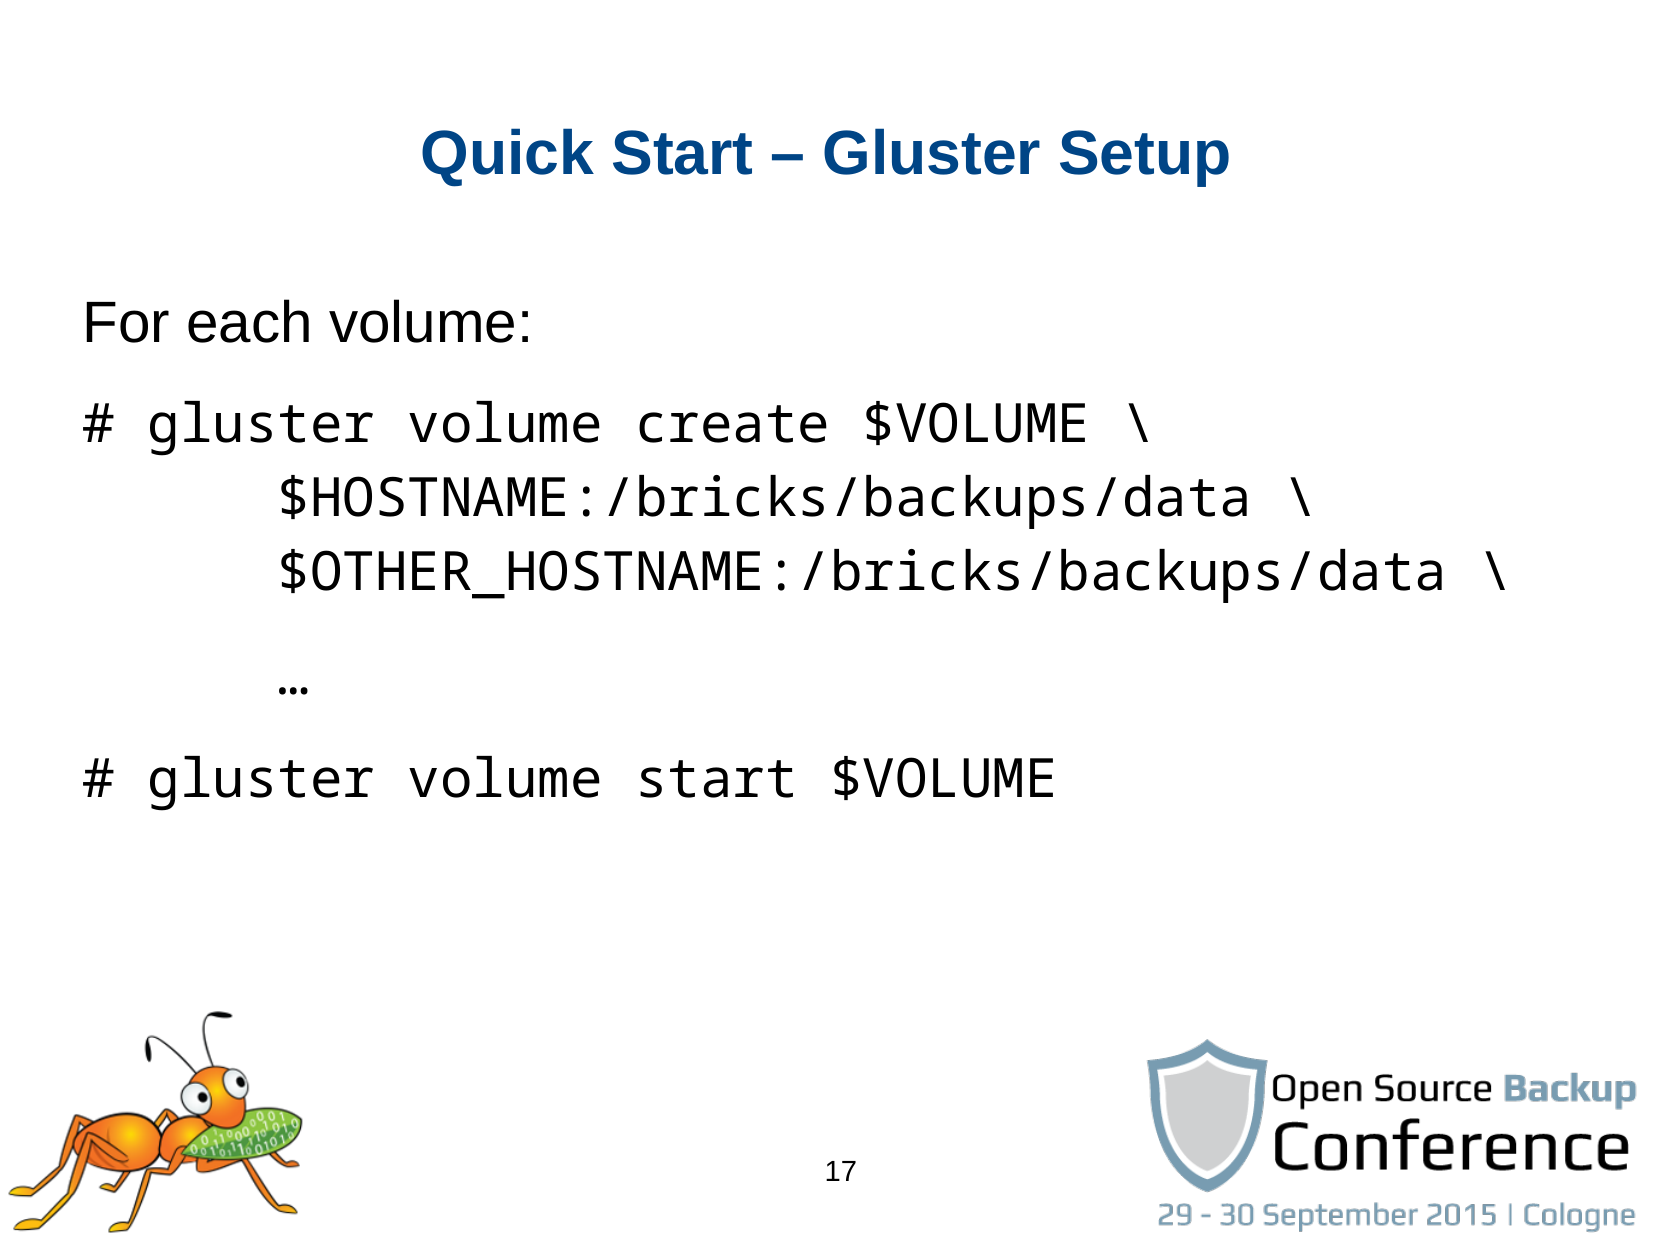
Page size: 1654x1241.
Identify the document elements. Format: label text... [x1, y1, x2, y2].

picture [5, 1009, 306, 1235]
list For each volume: # gluster volume create $VOLUME \ $HOSTNAME:/bricks/backups/data \ $OTHER_HOSTNAME:/bricks/backups/data \ … # gluster volume start $VOLUME [82, 290, 1571, 1010]
picture [1132, 1033, 1654, 1241]
title Quick Start – Gluster Setup [82, 49, 1571, 257]
